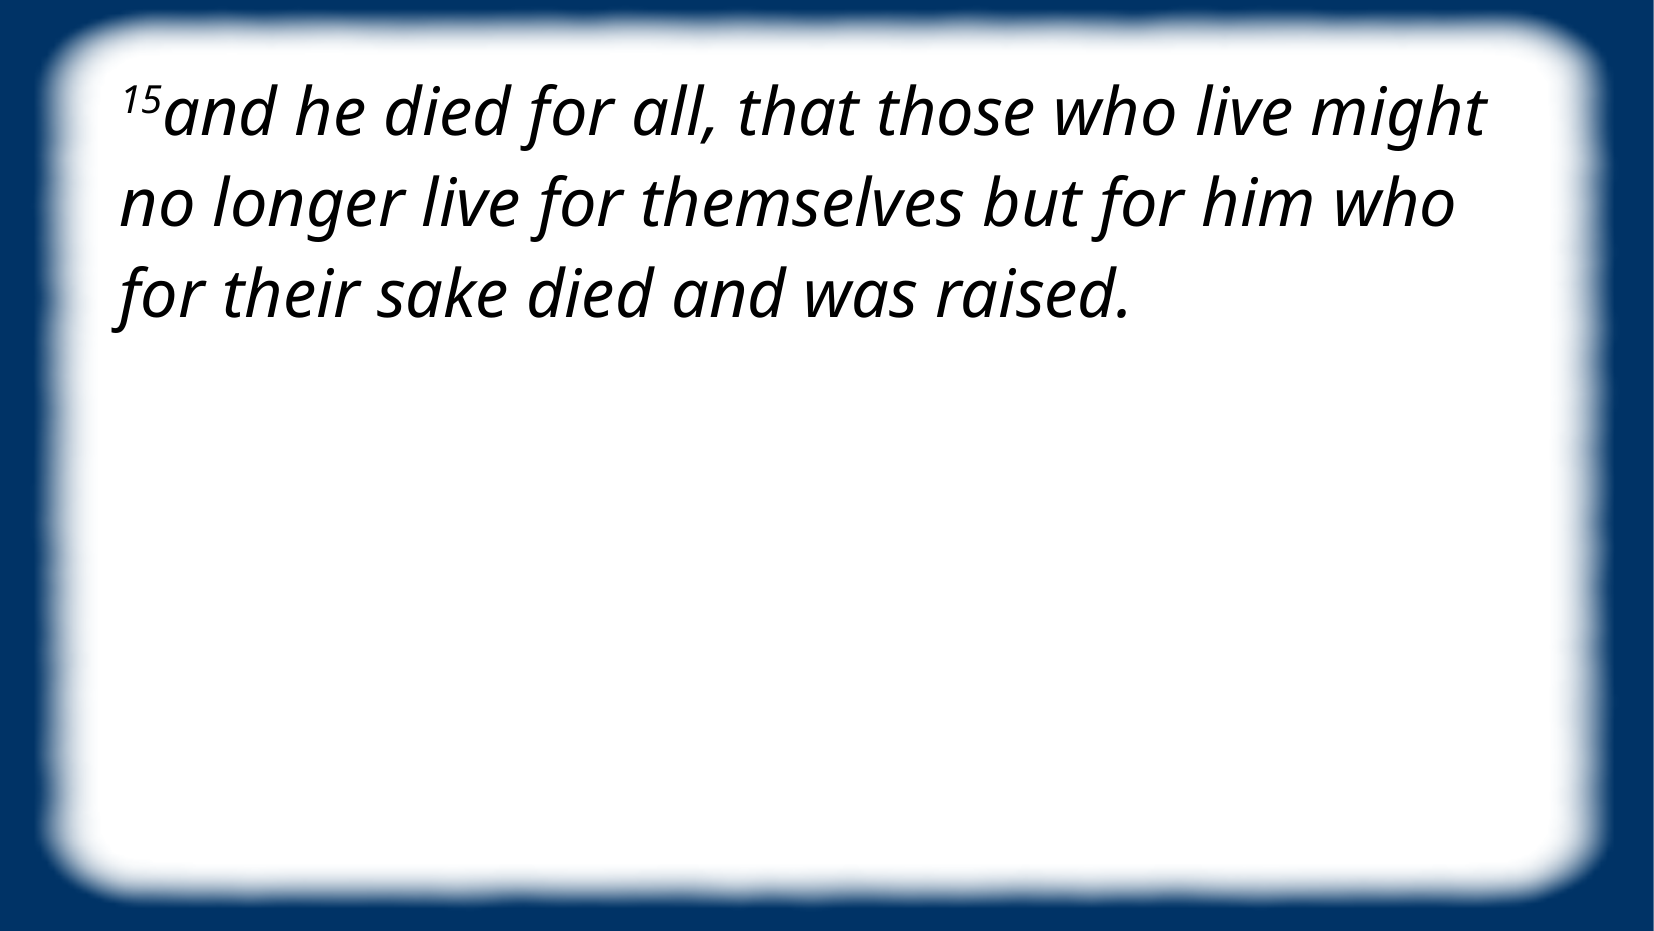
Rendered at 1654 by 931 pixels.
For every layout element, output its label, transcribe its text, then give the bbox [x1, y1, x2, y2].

picture [0, 0, 1654, 931]
text_box 15and he died for all, that those who live might no longer live for themselves but for him who for their sake died and was raised. [105, 56, 1546, 346]
